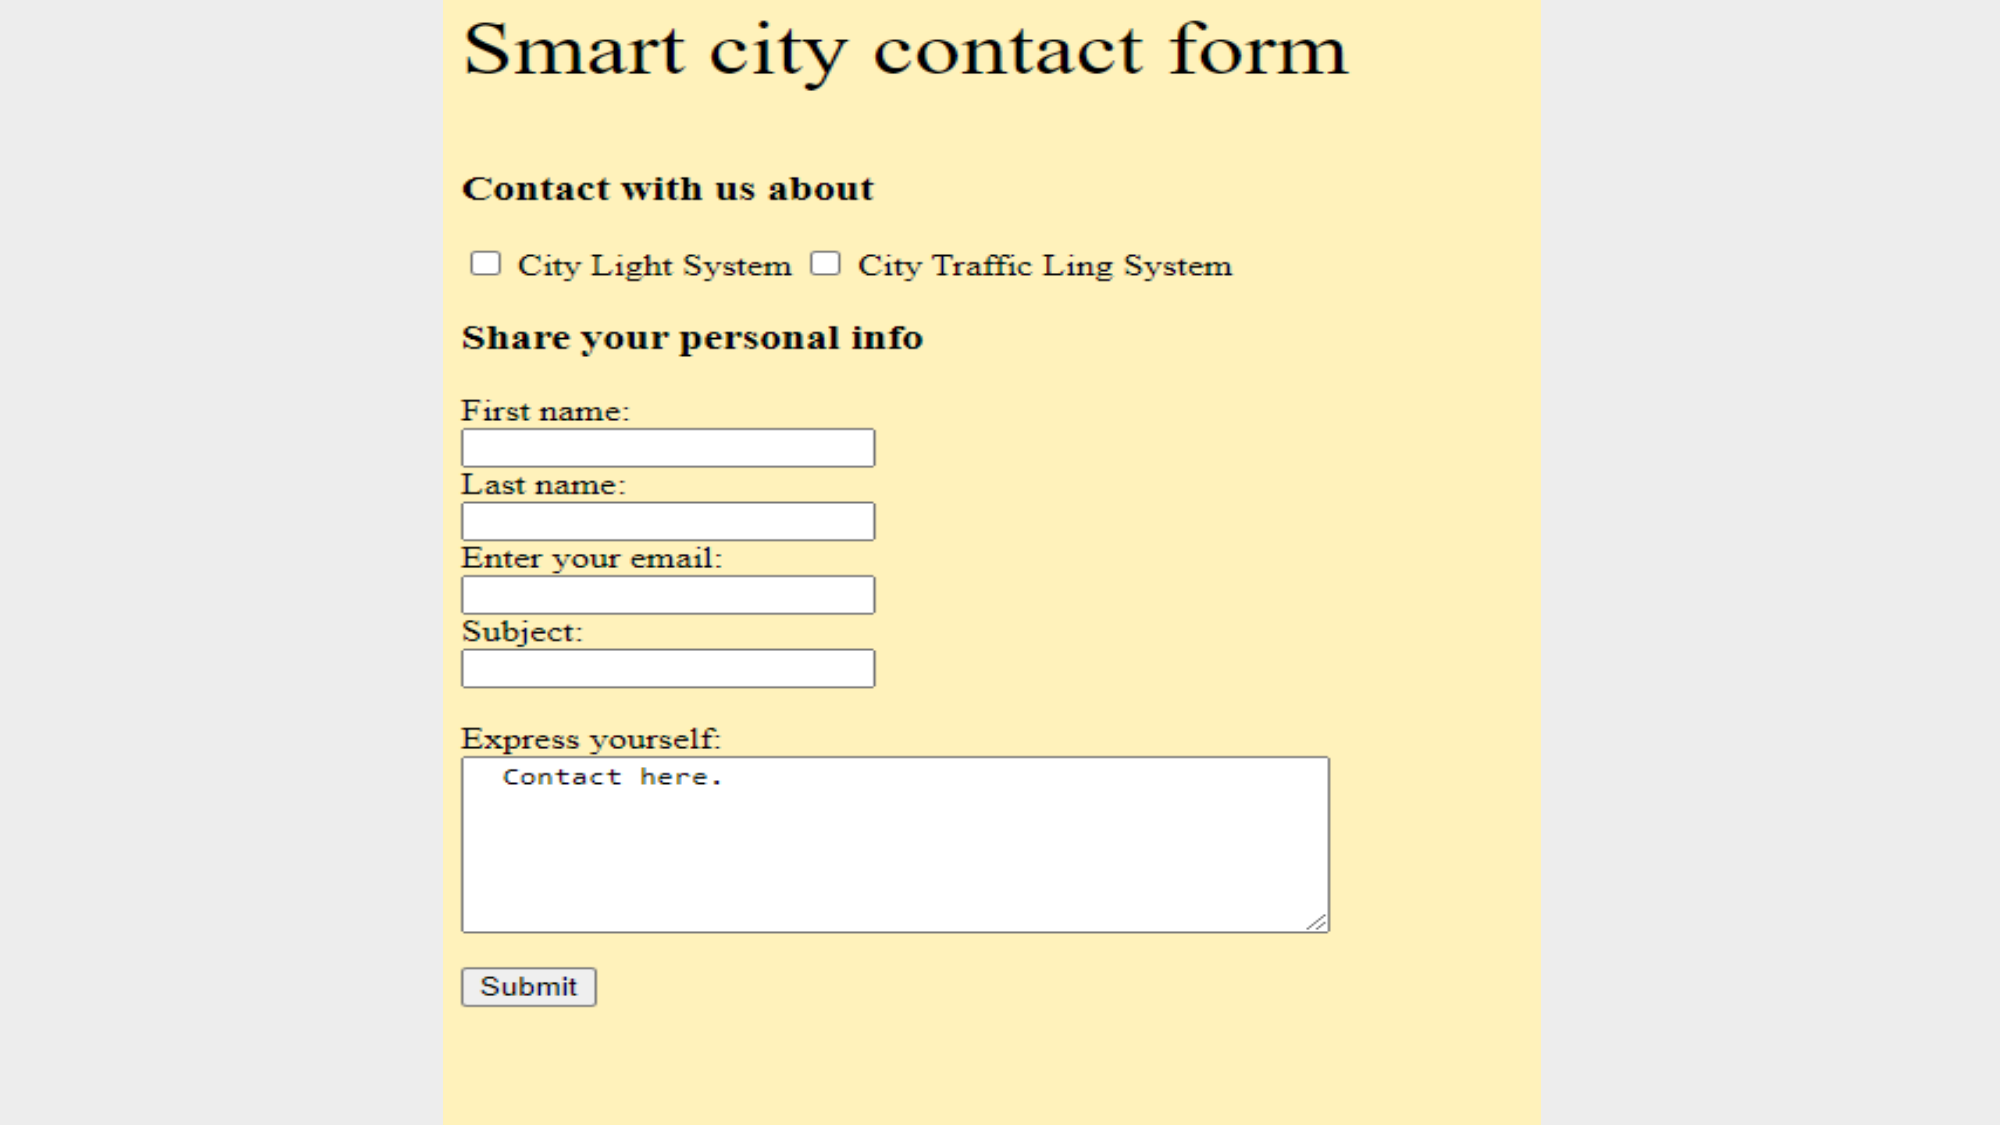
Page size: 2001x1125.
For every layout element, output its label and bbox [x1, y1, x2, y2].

picture [443, 0, 1541, 1125]
